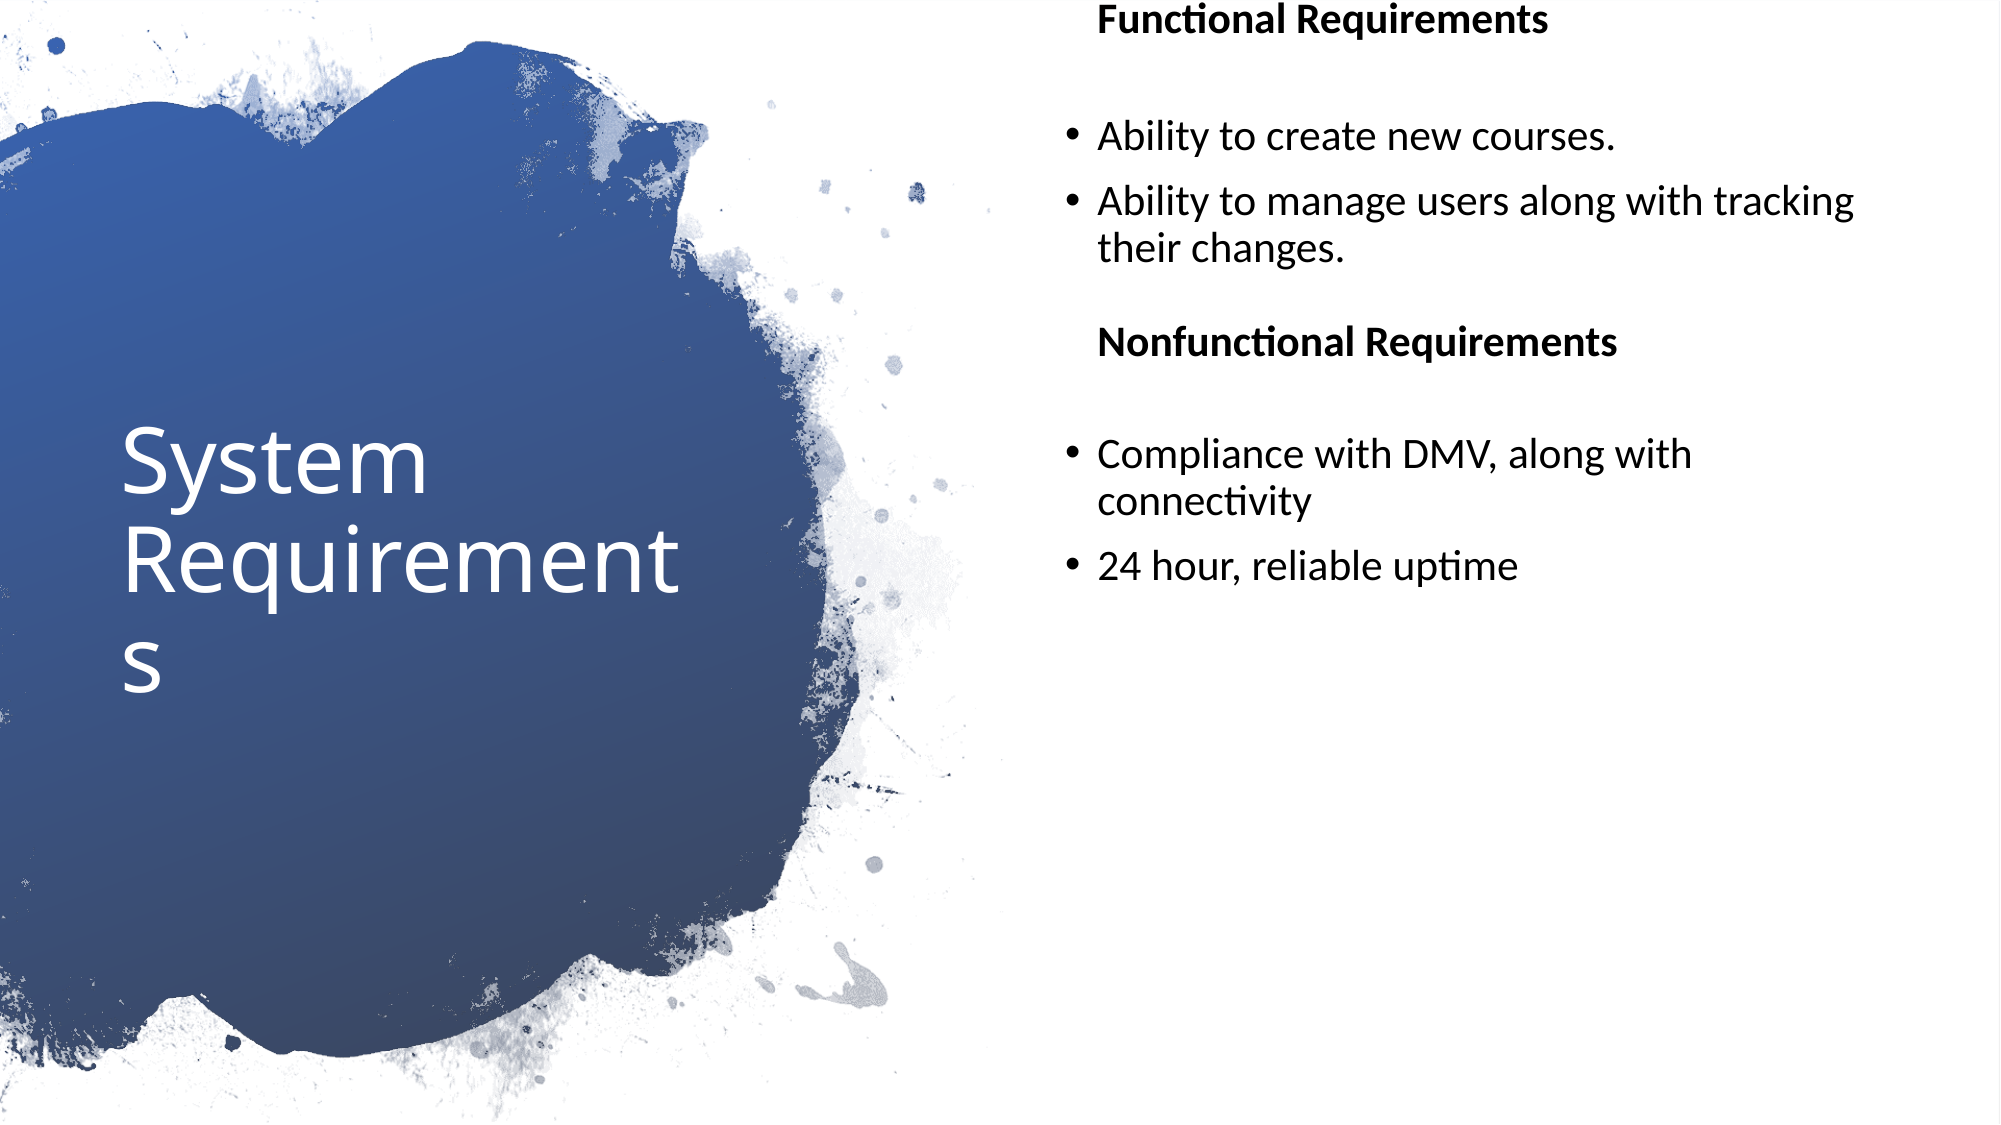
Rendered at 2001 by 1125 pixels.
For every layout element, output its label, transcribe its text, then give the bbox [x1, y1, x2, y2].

picture [0, 0, 2000, 1125]
title System Requirements [105, 336, 707, 790]
list Functional Requirements Ability to create new courses. Ability to manage users along with tracking their changes. Nonfunctional Requirements Compliance with DMV, along with connectivity 24 hour, reliable uptime [1050, 0, 1913, 601]
